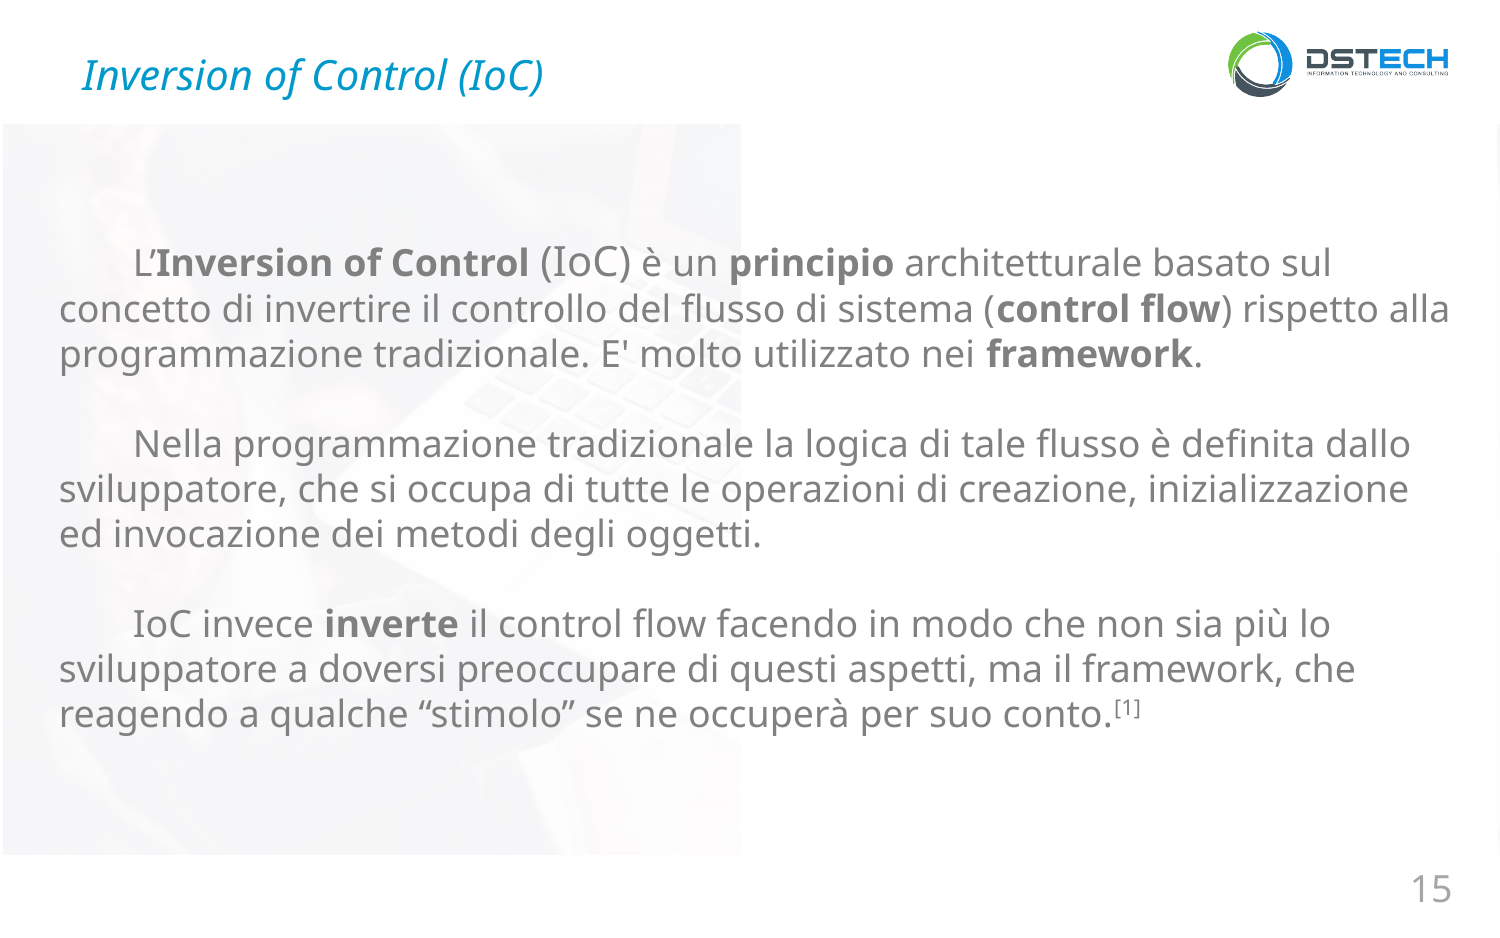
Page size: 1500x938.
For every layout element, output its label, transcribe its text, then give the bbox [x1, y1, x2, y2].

text_box L’Inversion of Control (IoC) è un principio architetturale basato sul concetto di invertire il controllo del flusso di sistema (control flow) rispetto alla programmazione tradizionale. E' molto utilizzato nei framework. Nella programmazione tradizionale la logica di tale flusso è definita dallo sviluppatore, che si occupa di tutte le operazioni di creazione, inizializzazione ed invocazione dei metodi degli oggetti. IoC invece inverte il control flow facendo in modo che non sia più lo sviluppatore a doversi preoccupare di questi aspetti, ma il framework, che reagendo a qualche “stimolo” se ne occuperà per suo conto.[1] [59, 145, 1453, 871]
text_box Inversion of Control (IoC) [67, 41, 1034, 107]
picture [1228, 31, 1448, 97]
picture [3, 124, 741, 855]
text_box 15 [1381, 864, 1460, 910]
text_box [741, 124, 1497, 869]
